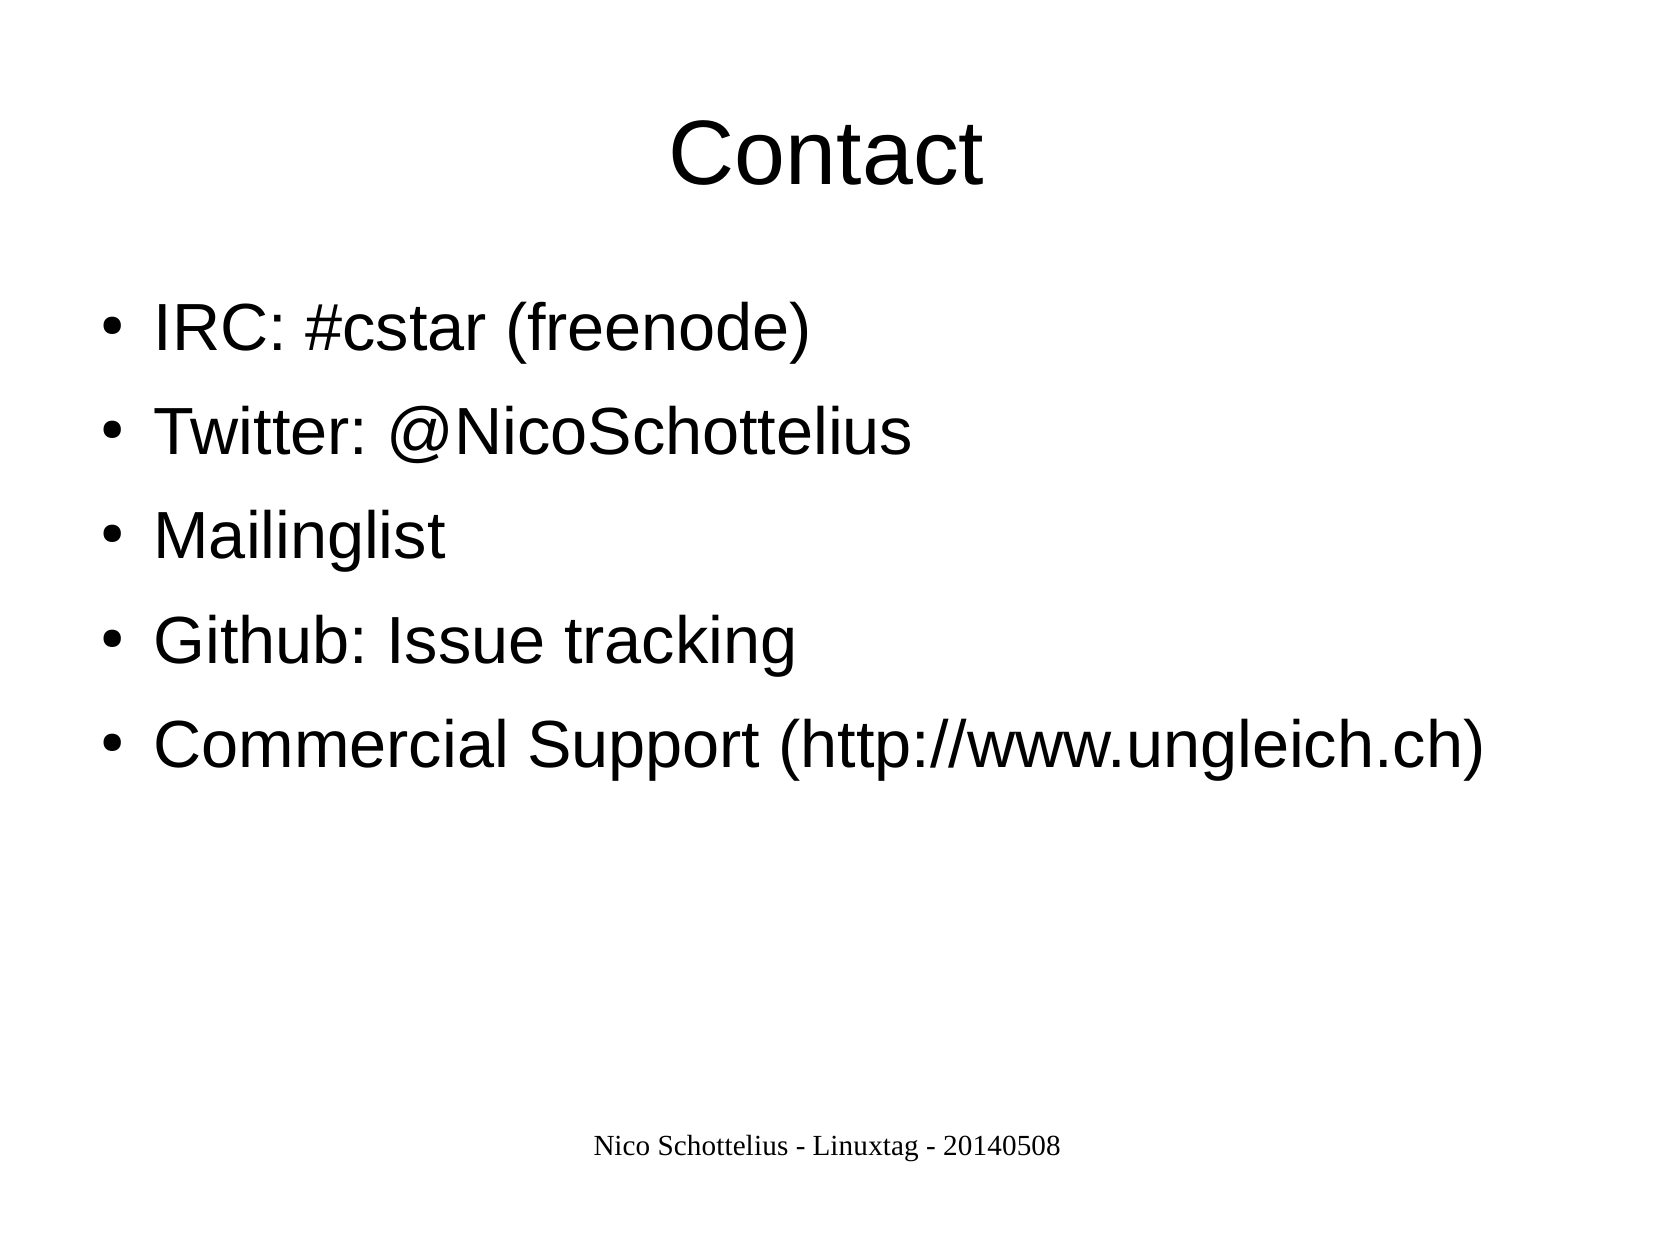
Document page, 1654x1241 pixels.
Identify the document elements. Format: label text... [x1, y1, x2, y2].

list IRC: #cstar (freenode) Twitter: @NicoSchottelius Mailinglist Github: Issue tracking Commercial Support (http://www.ungleich.ch) [82, 290, 1538, 885]
title Contact [82, 49, 1571, 257]
